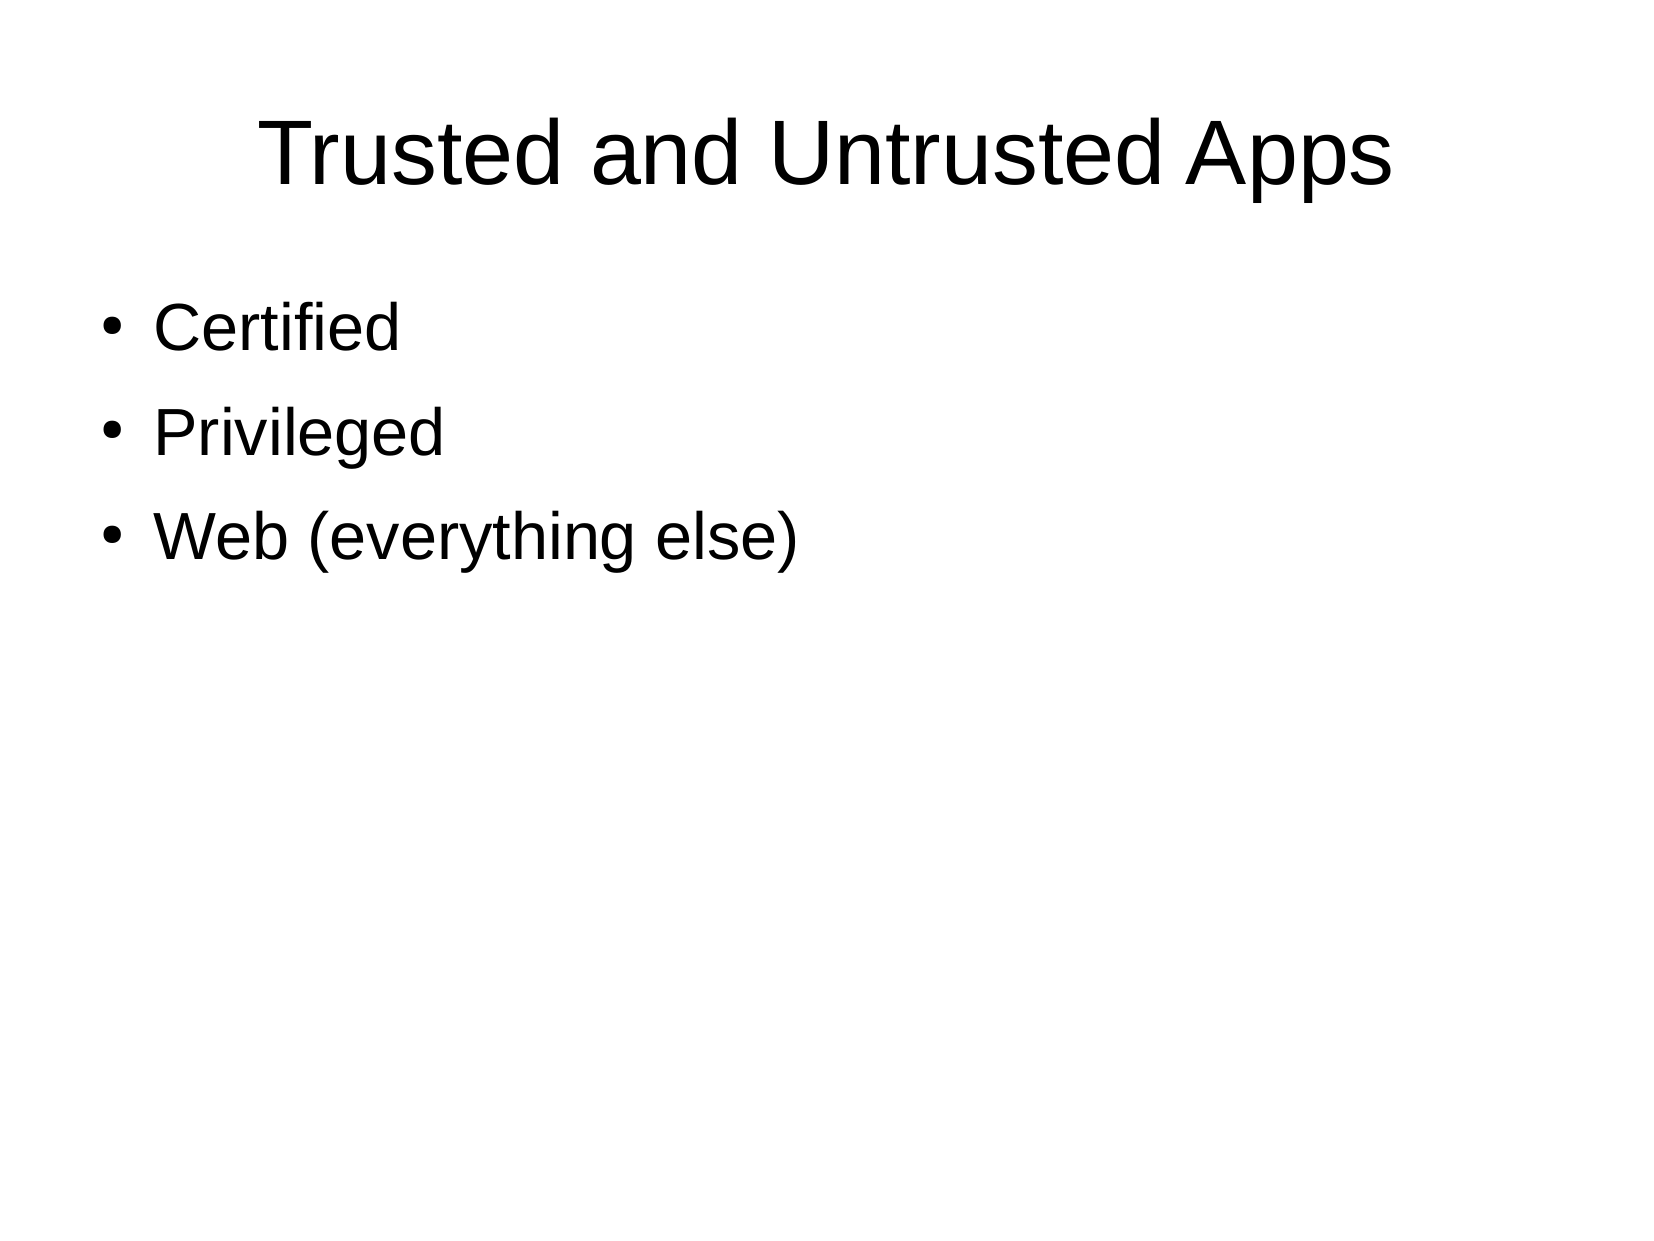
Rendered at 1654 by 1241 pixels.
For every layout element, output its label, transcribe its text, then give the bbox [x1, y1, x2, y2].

list Certified Privileged Web (everything else) [82, 290, 1538, 1010]
title Trusted and Untrusted Apps [82, 49, 1571, 257]
